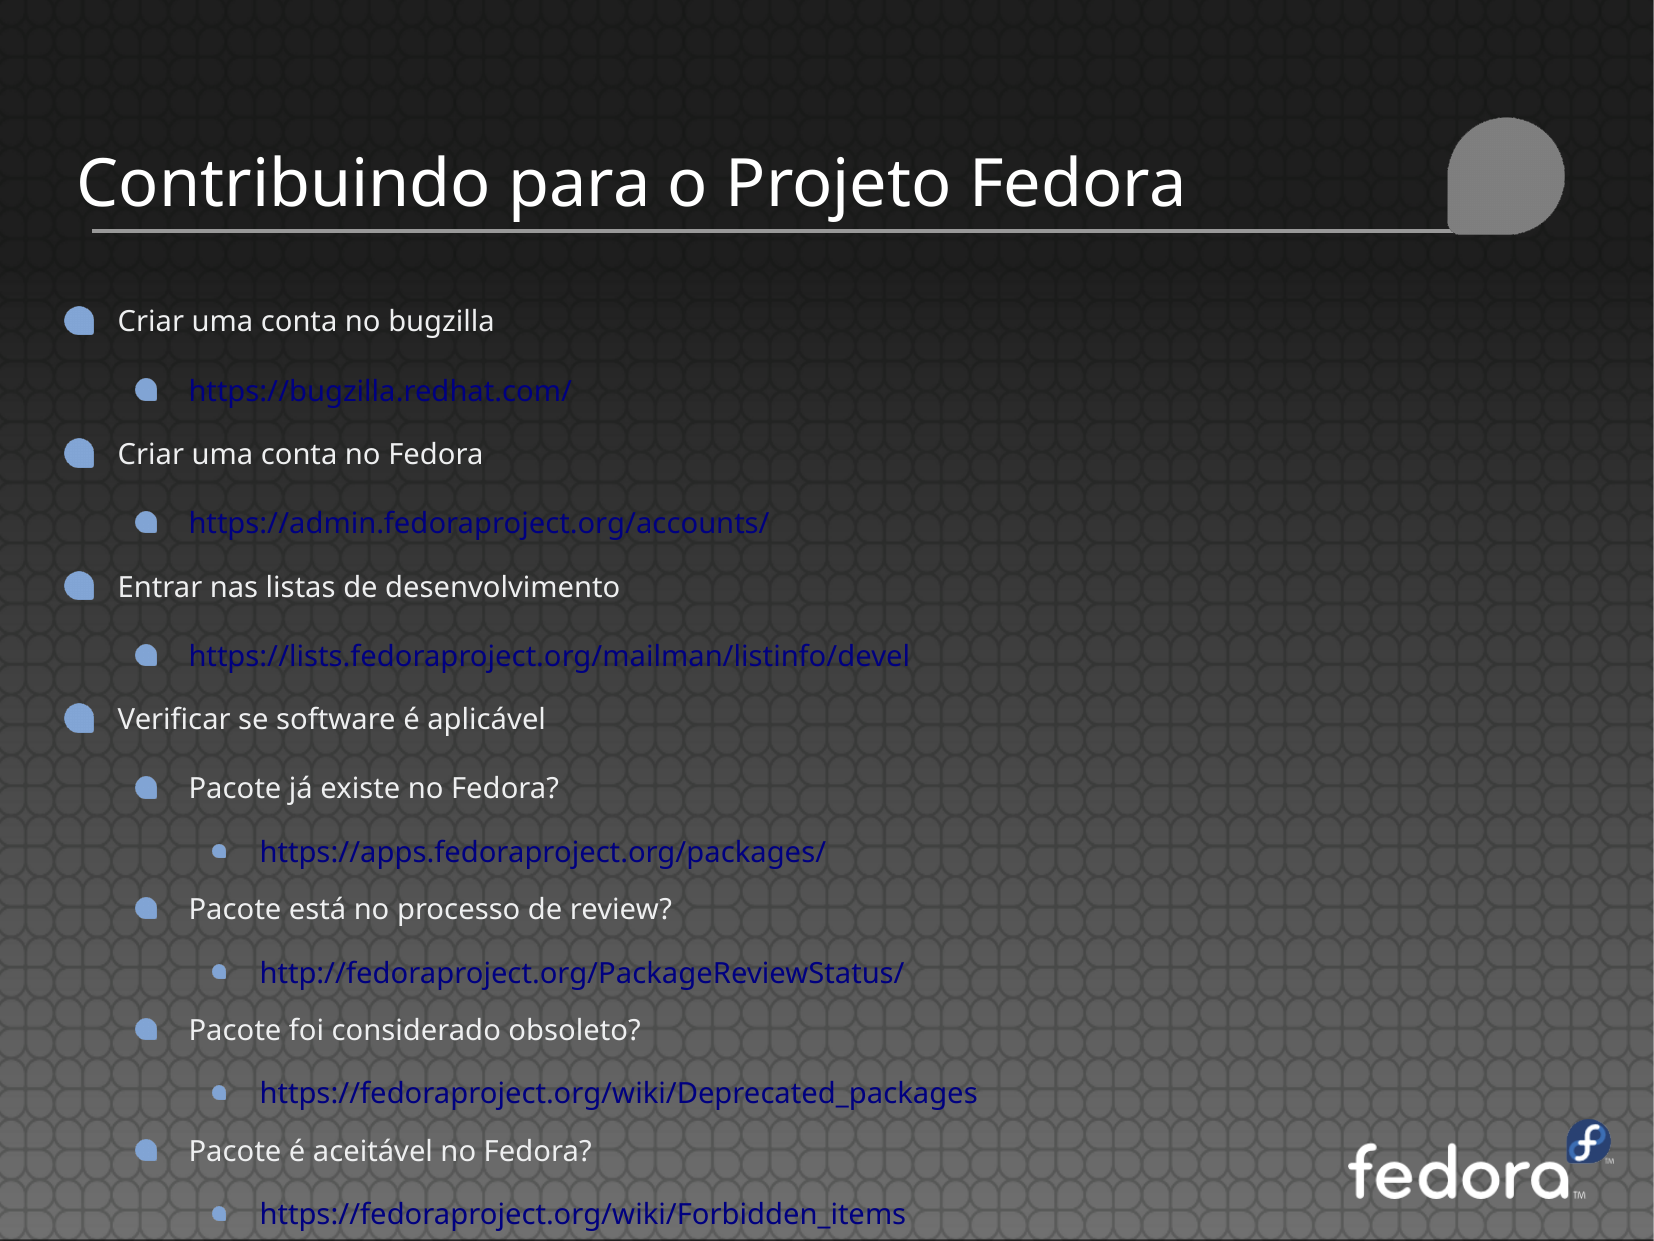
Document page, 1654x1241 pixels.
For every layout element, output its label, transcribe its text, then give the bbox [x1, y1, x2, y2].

list Criar uma conta no bugzilla https://bugzilla.redhat.com/ Criar uma conta no Fedora https://admin.fedoraproject.org/accounts/ Entrar nas listas de desenvolvimento https://lists.fedoraproject.org/mailman/listinfo/devel Verificar se software é aplicável Pacote já existe no Fedora? https://apps.fedoraproject.org/packages/ Pacote está no processo de review? http://fedoraproject.org/PackageReviewStatus/ Pacote foi considerado obsoleto? https://fedoraproject.org/wiki/Deprecated_packages Pacote é aceitável no Fedora? https://fedoraproject.org/wiki/Forbidden_items [46, 300, 1536, 1203]
picture [0, 0, 1654, 1241]
title Contribuindo para o Projeto Fedora [76, 112, 1566, 249]
